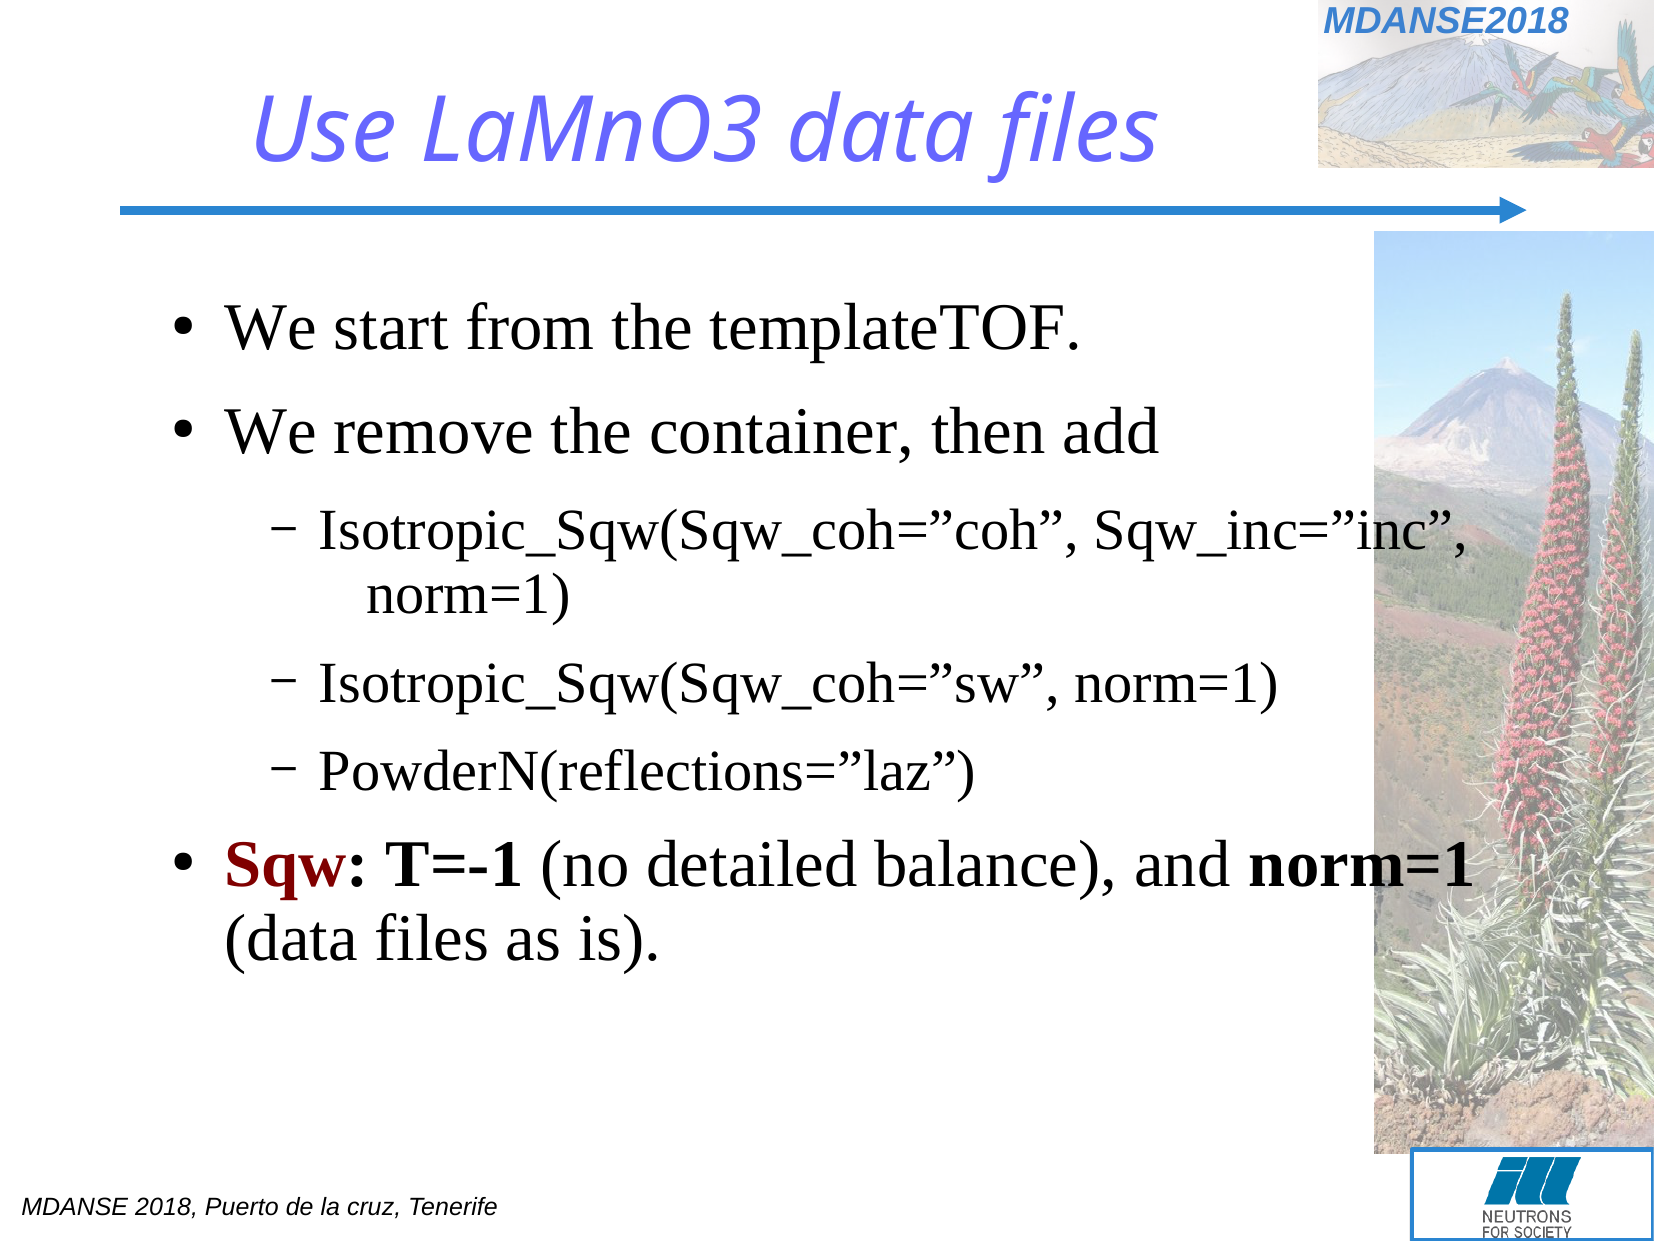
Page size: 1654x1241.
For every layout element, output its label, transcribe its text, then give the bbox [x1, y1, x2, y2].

list We start from the templateTOF. We remove the container, then add Isotropic_Sqw(Sqw_coh=”coh”, Sqw_inc=”inc”, norm=1) Isotropic_Sqw(Sqw_coh=”sw”, norm=1) PowderN(reflections=”laz”) Sqw: T=-1 (no detailed balance), and norm=1 (data files as is). [82, 290, 1571, 1010]
picture [1479, 1153, 1583, 1241]
title Use LaMnO3 data files [82, 49, 1328, 203]
